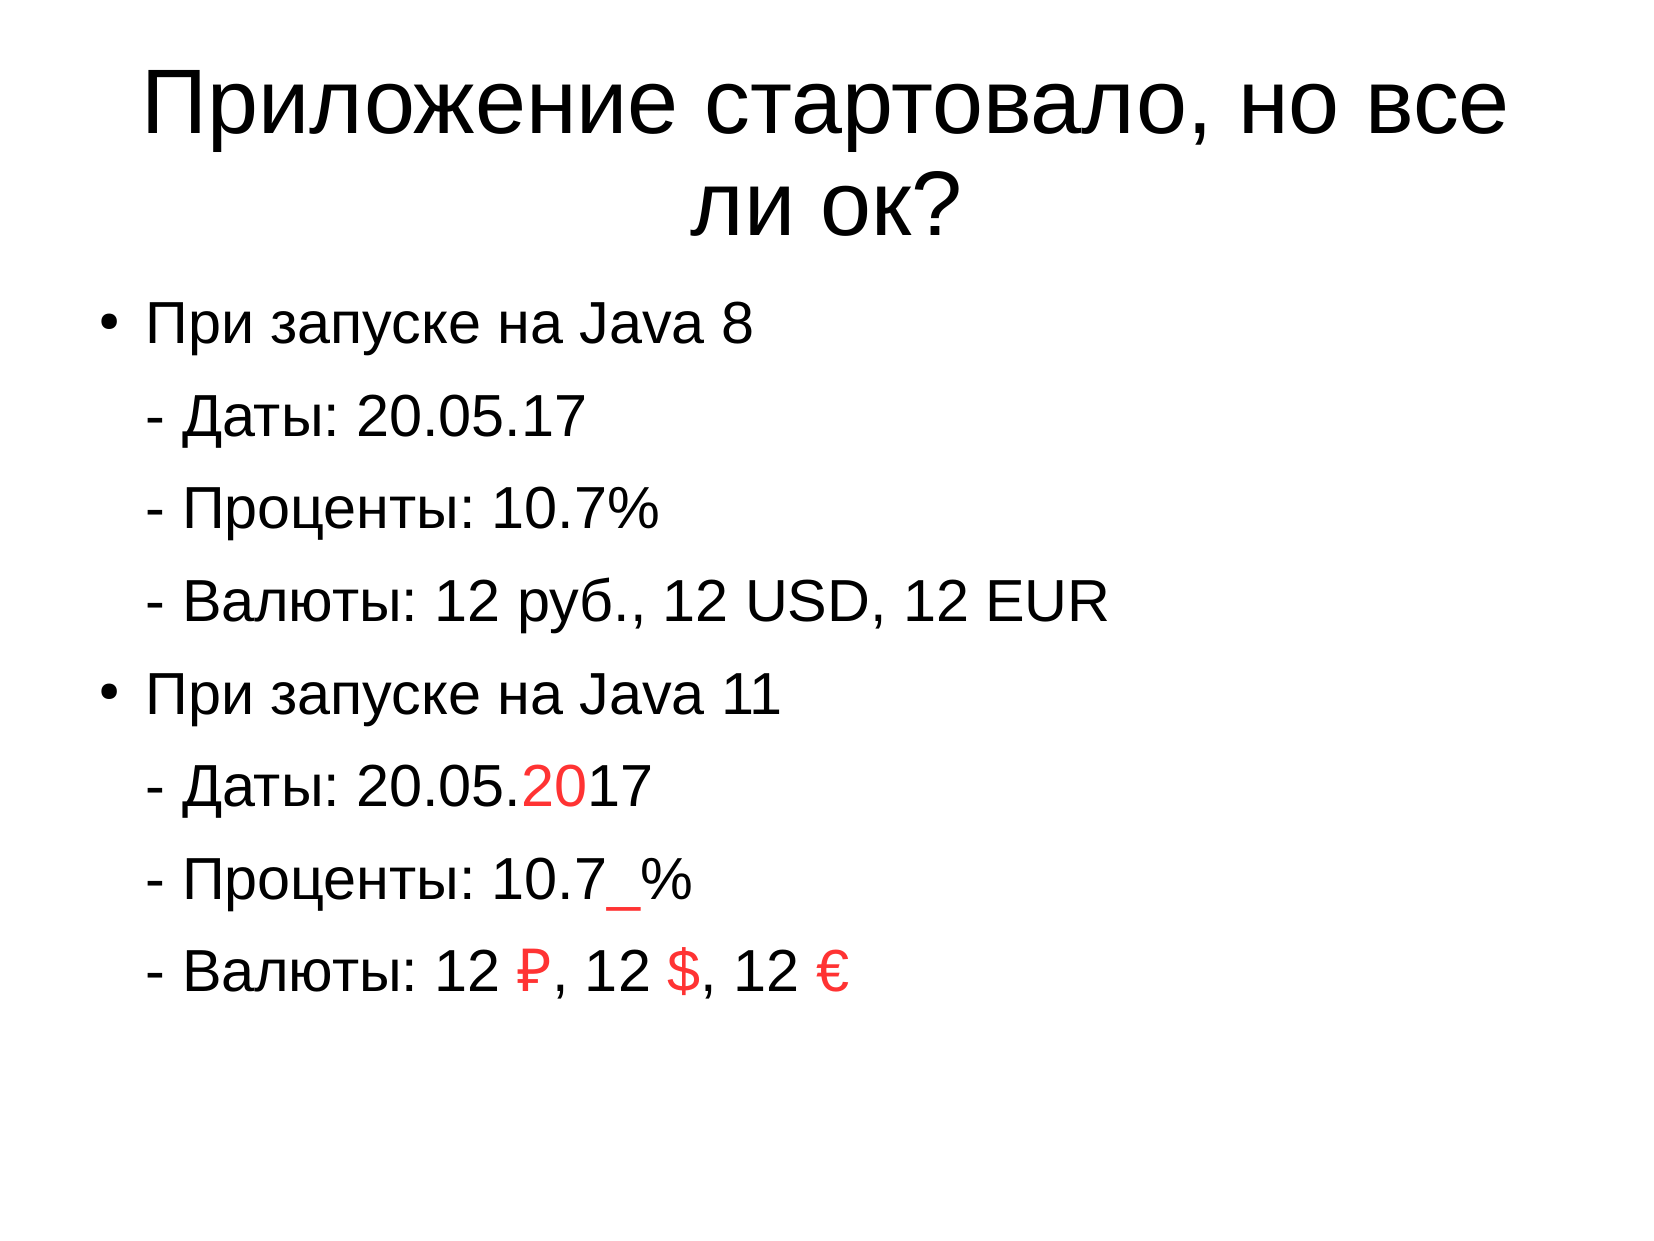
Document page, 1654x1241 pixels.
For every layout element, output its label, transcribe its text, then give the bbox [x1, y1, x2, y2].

title Приложение стартовало, но все ли ок? [82, 49, 1571, 257]
list При запуске на Java 8 - Даты: 20.05.17 - Проценты: 10.7% - Валюты: 12 руб., 12 USD, 12 EUR При запуске на Java 11 - Даты: 20.05.2017 - Проценты: 10.7_% - Валюты: 12 ₽, 12 $, 12 € [82, 290, 1571, 1010]
